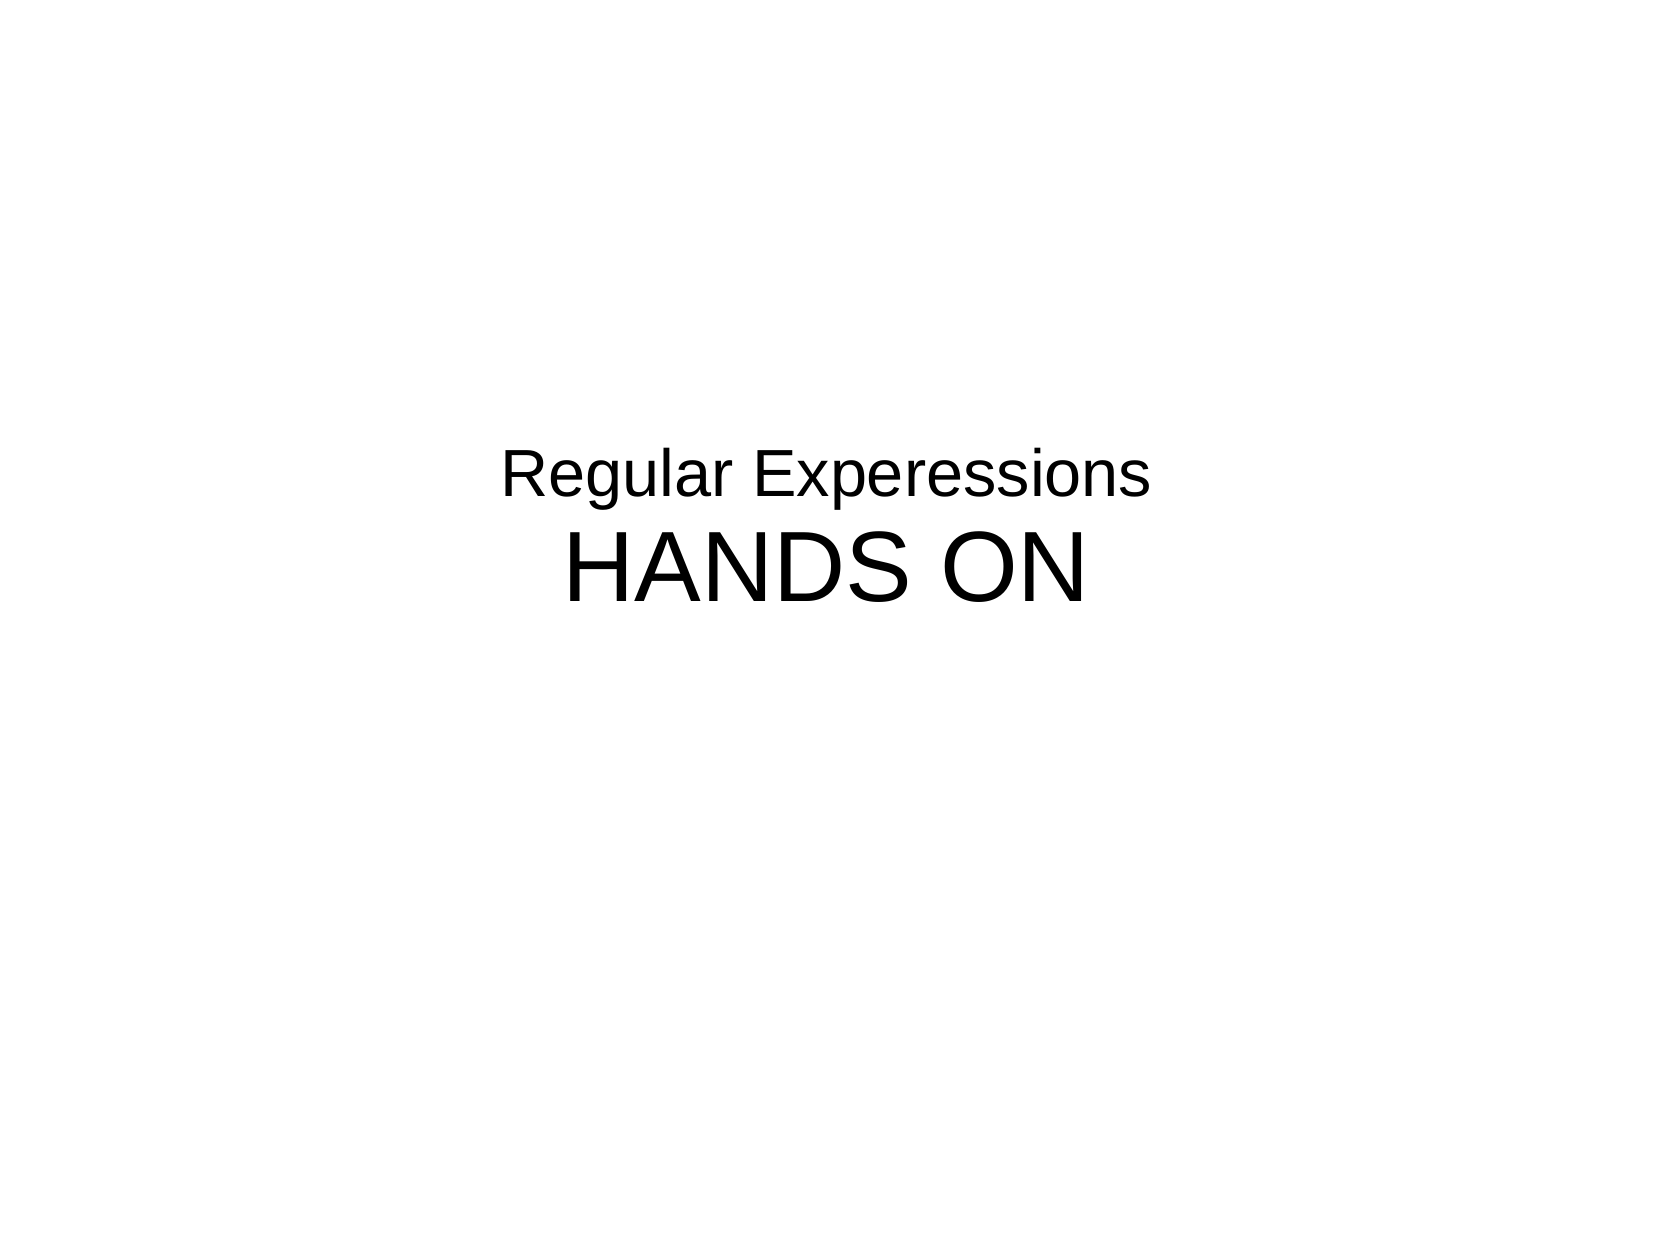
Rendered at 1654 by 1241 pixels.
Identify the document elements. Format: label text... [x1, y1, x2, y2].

subtitle Regular Experessions HANDS ON [82, 49, 1571, 1010]
